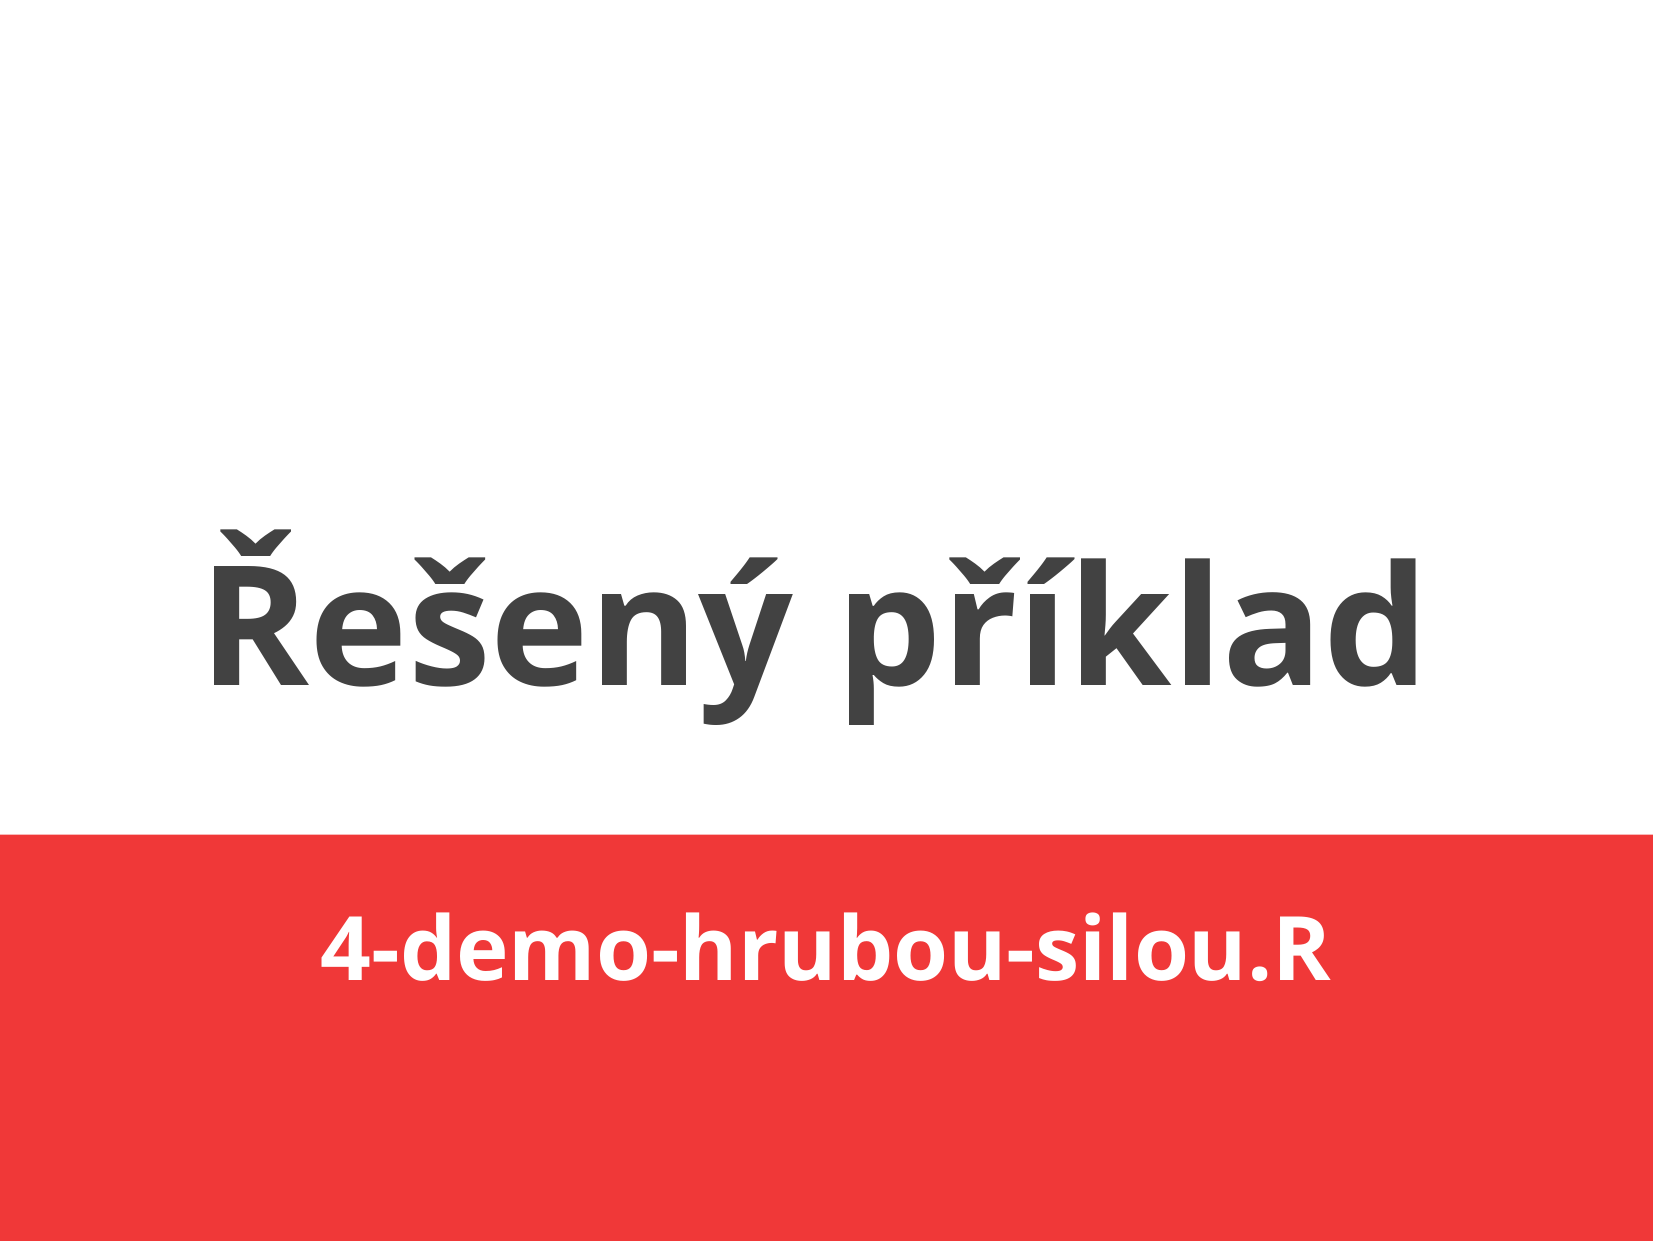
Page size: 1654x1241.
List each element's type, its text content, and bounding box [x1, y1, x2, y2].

title Řešený příklad [70, 430, 1559, 812]
subtitle 4-demo-hrubou-silou.R [82, 881, 1571, 1010]
